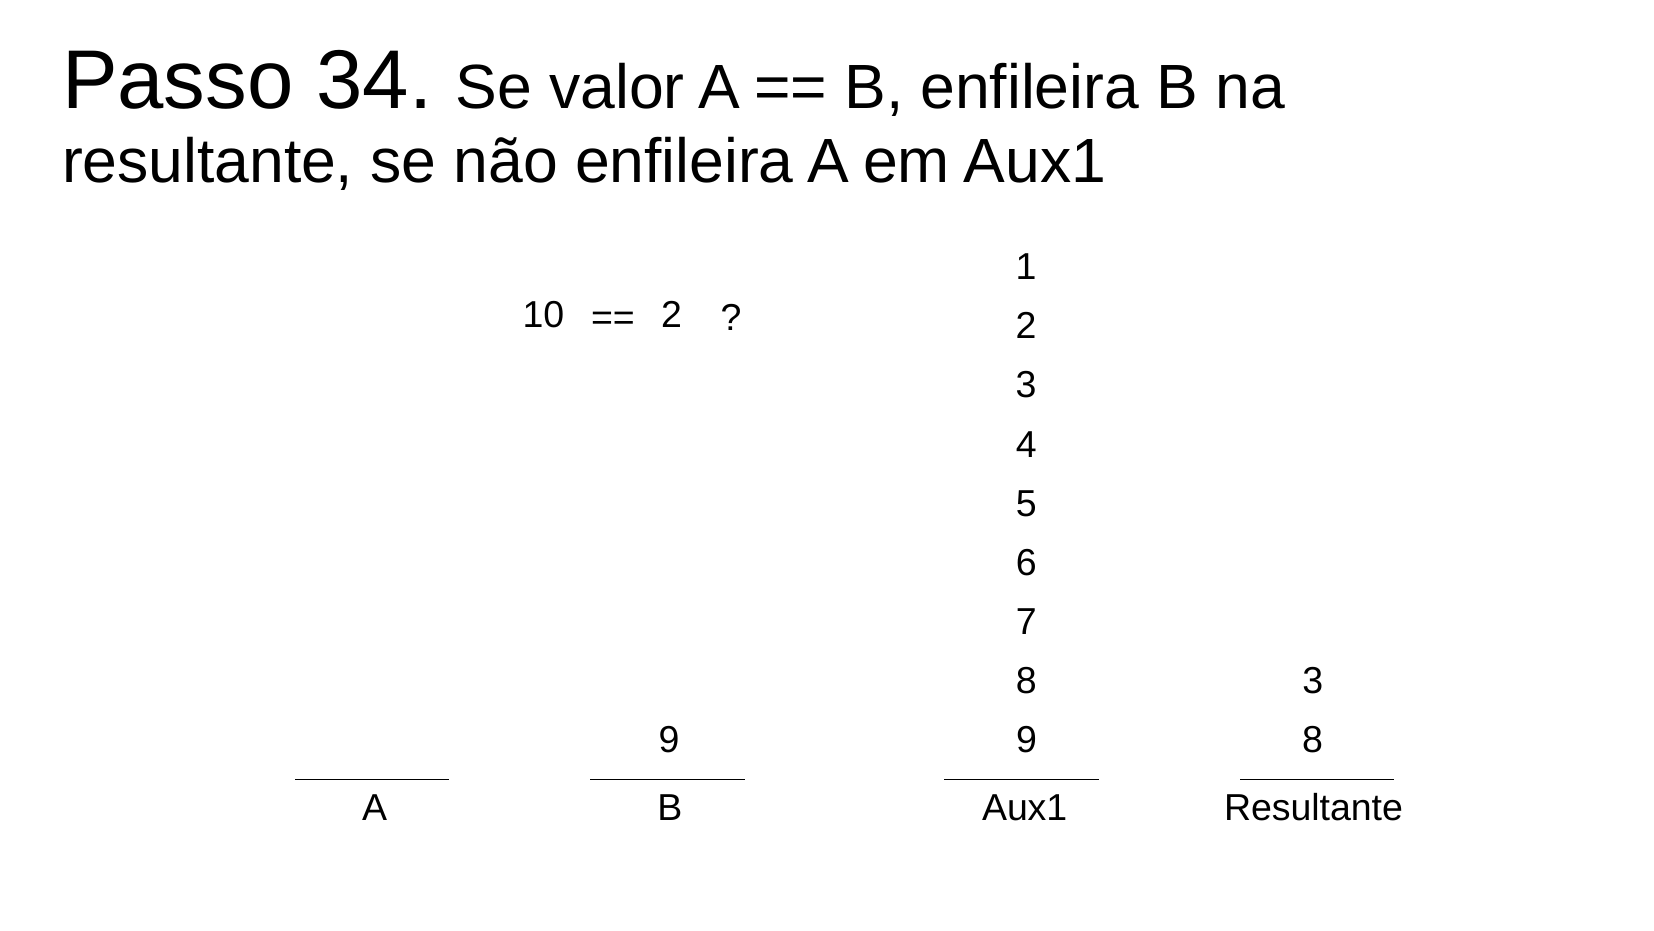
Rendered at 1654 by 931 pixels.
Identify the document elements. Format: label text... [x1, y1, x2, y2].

text_box 9 [643, 710, 695, 768]
text_box Aux1 [967, 780, 1083, 837]
text_box 2 [1000, 297, 1052, 355]
text_box 6 [1001, 533, 1052, 591]
text_box 1 [1000, 238, 1052, 296]
text_box B [642, 780, 698, 837]
text_box 8 [1001, 651, 1052, 709]
text_box 2 [646, 285, 697, 343]
text_box == [576, 289, 651, 347]
text_box A [347, 779, 508, 837]
text_box Resultante [1209, 779, 1418, 837]
text_box 10 [507, 285, 580, 343]
text_box ? [705, 289, 757, 347]
text_box 9 [1001, 710, 1052, 768]
text_box 8 [1287, 710, 1338, 768]
text_box 3 [1000, 356, 1052, 414]
text_box 3 [1287, 651, 1338, 709]
text_box Passo 34. Se valor A == B, enfileira B na resultante, se não enfileira A em Aux1 [47, 25, 1607, 274]
text_box 7 [1001, 592, 1052, 650]
text_box 4 [1000, 415, 1052, 473]
text_box 5 [1001, 474, 1052, 532]
